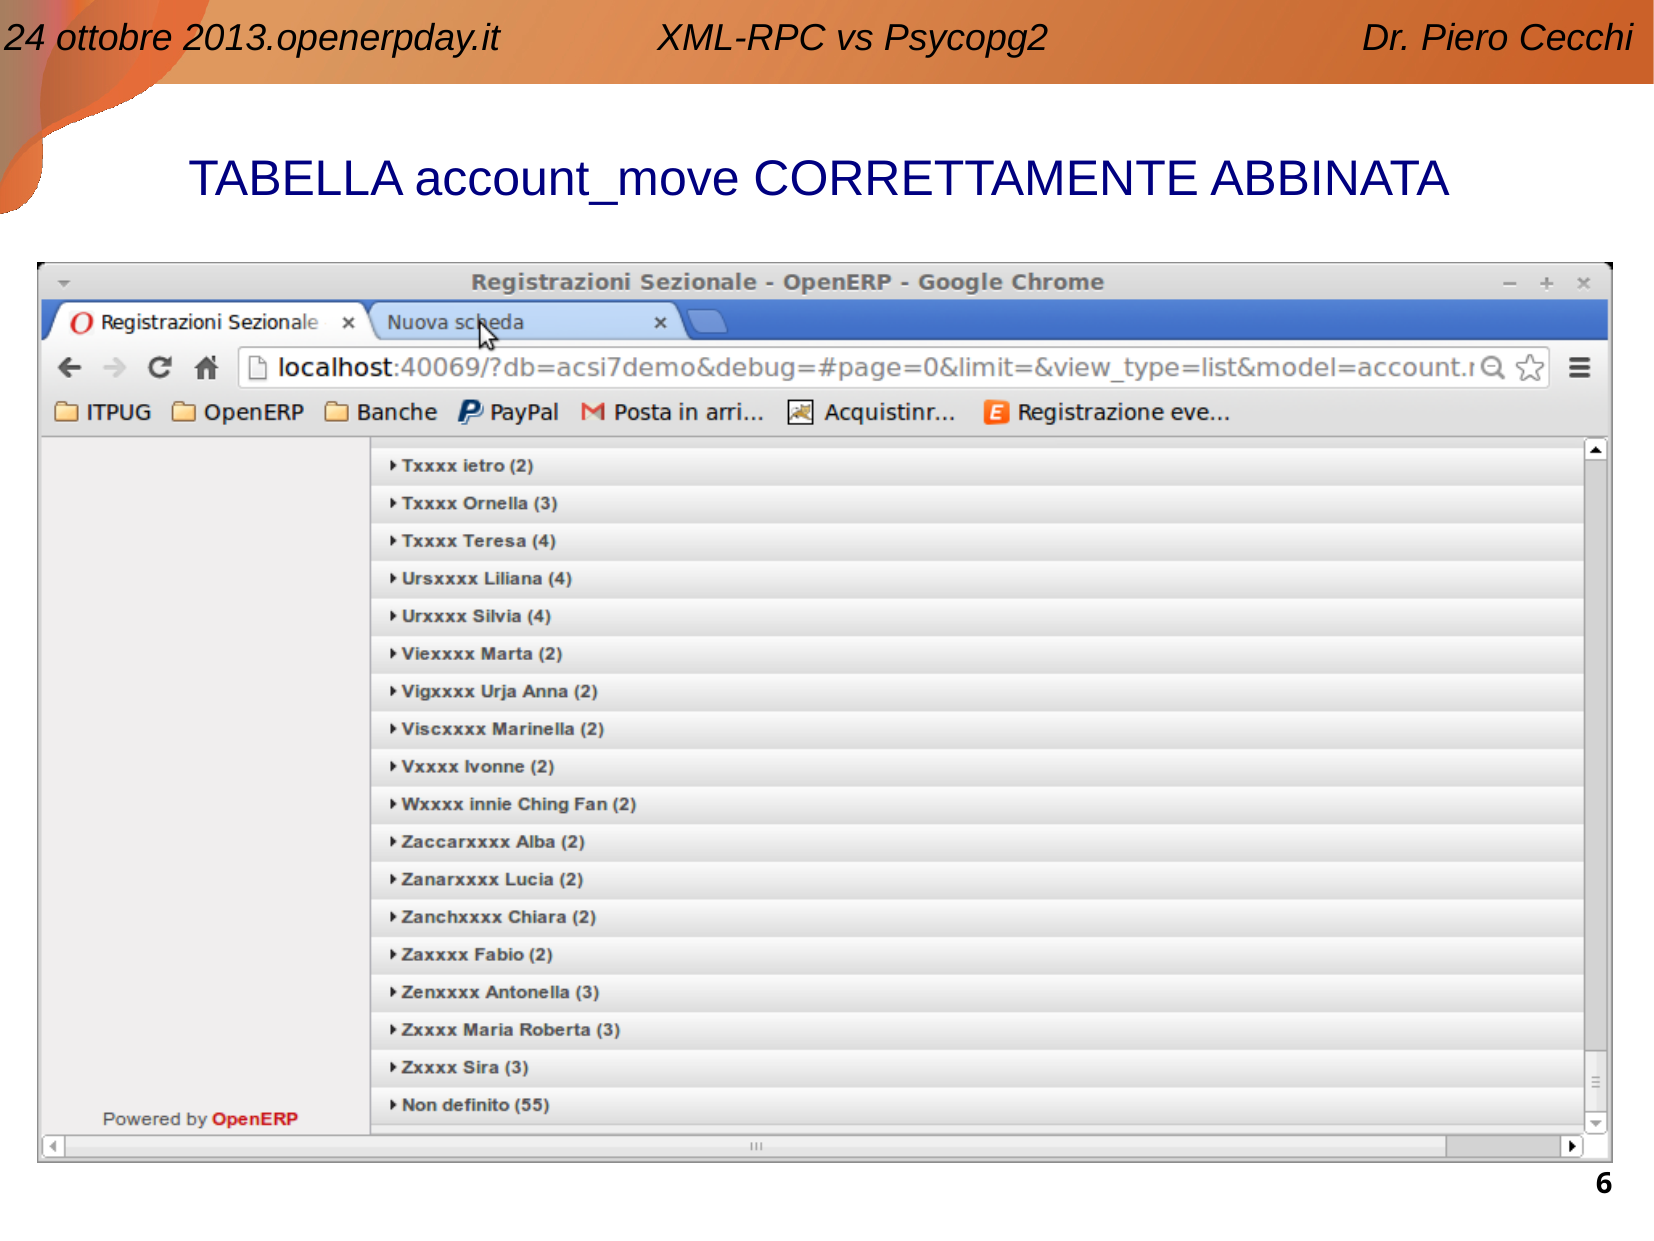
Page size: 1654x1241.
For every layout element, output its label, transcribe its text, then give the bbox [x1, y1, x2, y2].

picture [0, 0, 1654, 225]
title TABELLA account_move CORRETTAMENTE ABBINATA [75, 75, 1564, 283]
picture [37, 262, 1613, 1163]
